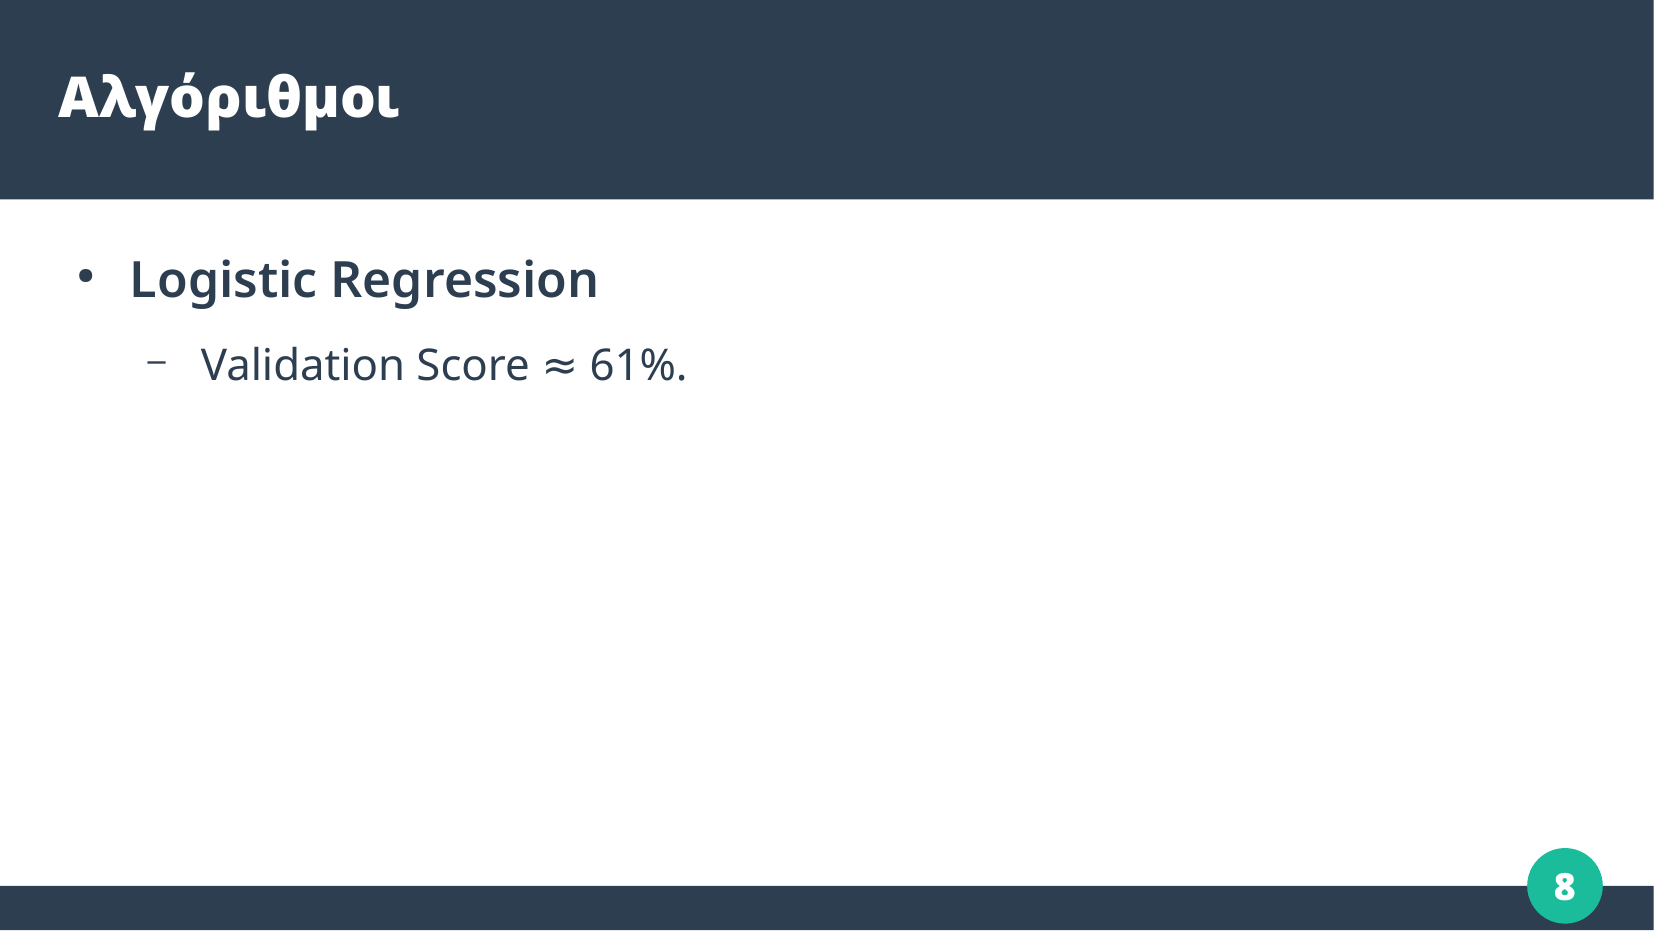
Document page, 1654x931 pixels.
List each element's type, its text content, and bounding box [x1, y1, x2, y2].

title Αλγόριθμοι [59, 37, 1595, 156]
list Logistic Regression Validation Score ≈ 61%. [59, 243, 1595, 864]
